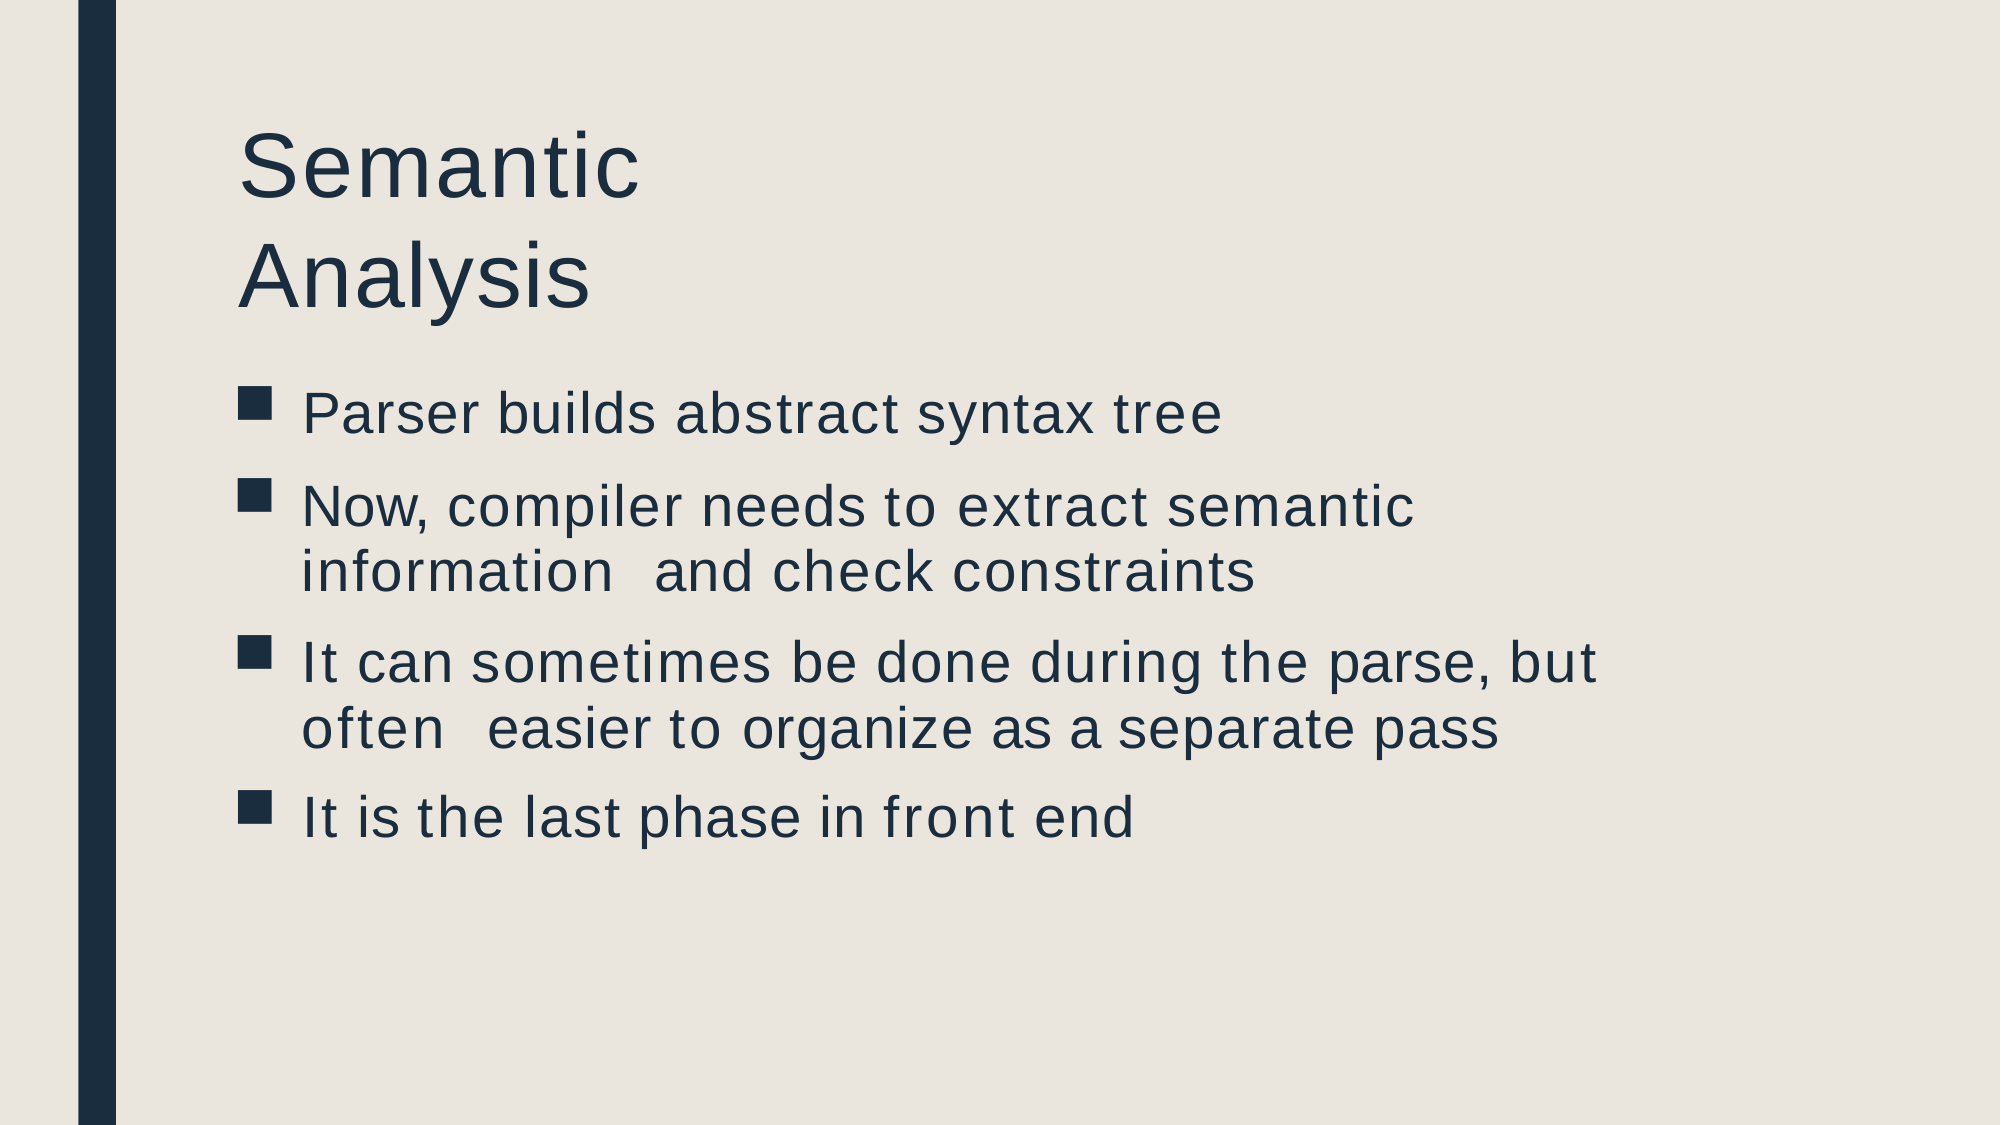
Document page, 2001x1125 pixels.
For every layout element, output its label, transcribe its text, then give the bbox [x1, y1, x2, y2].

text_box Parser builds abstract syntax tree Now, compiler needs to extract semantic information and check constraints It can sometimes be done during the parse, but often easier to organize as a separate pass It is the last phase in front end [230, 352, 1732, 850]
title Semantic Analysis [236, 103, 1021, 326]
